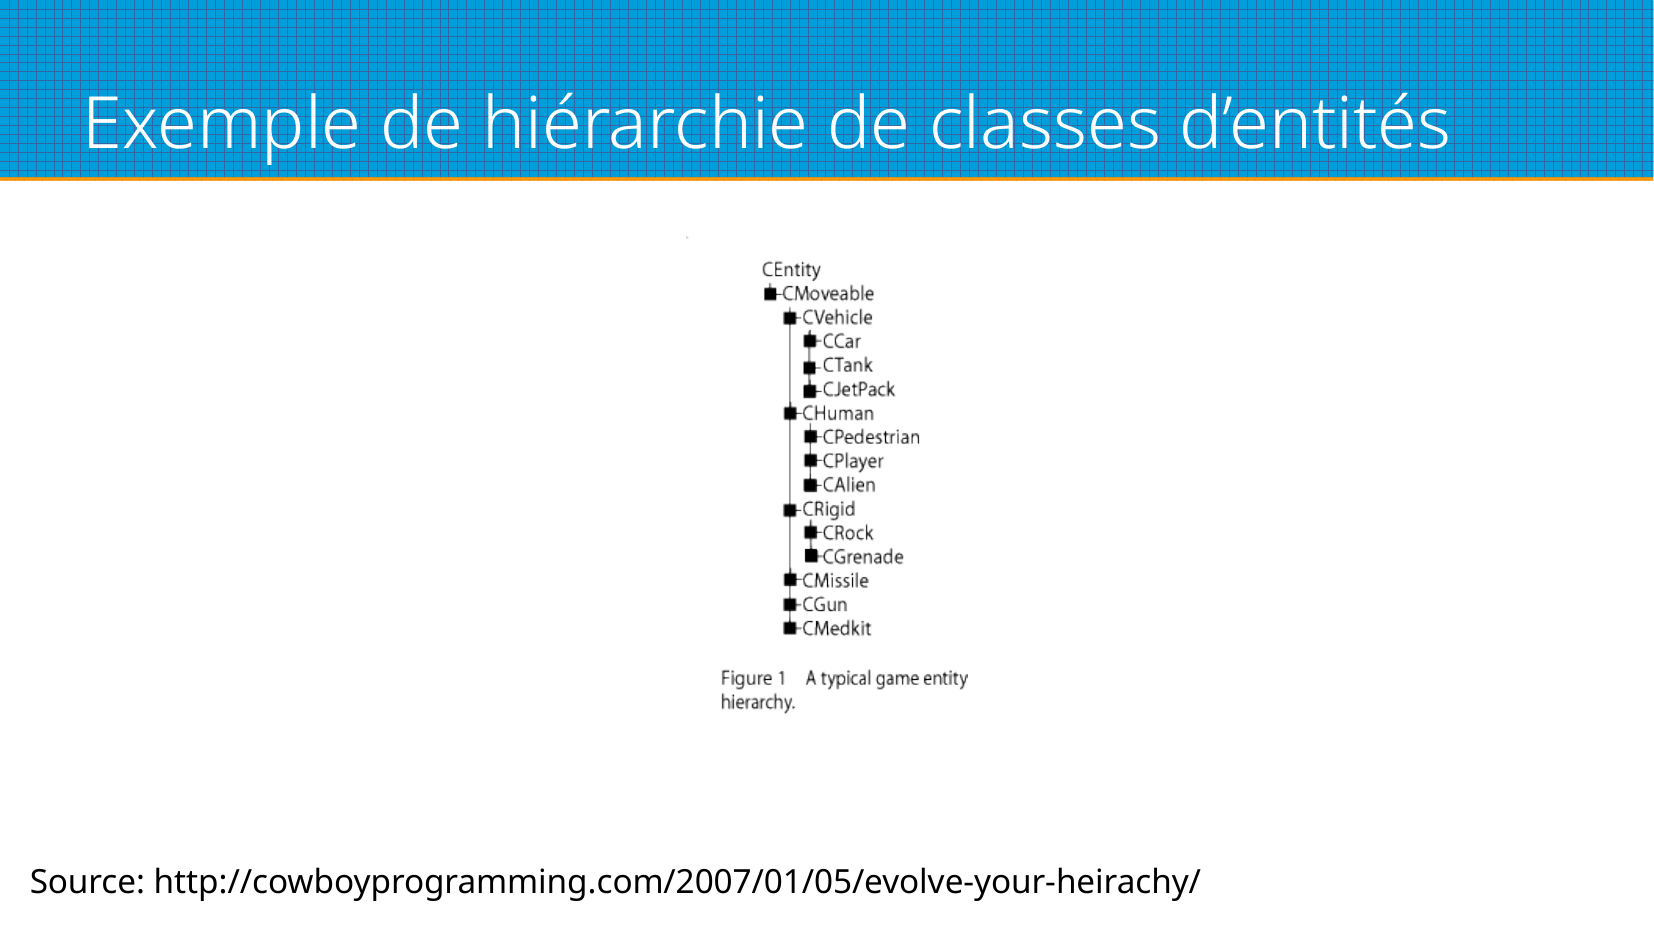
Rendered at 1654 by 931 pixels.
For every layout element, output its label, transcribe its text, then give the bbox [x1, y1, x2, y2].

text_box Source: http://cowboyprogramming.com/2007/01/05/evolve-your-heirachy/ [23, 846, 1630, 916]
title Exemple de hiérarchie de classes d’entités [82, 14, 1571, 171]
picture [686, 236, 968, 740]
